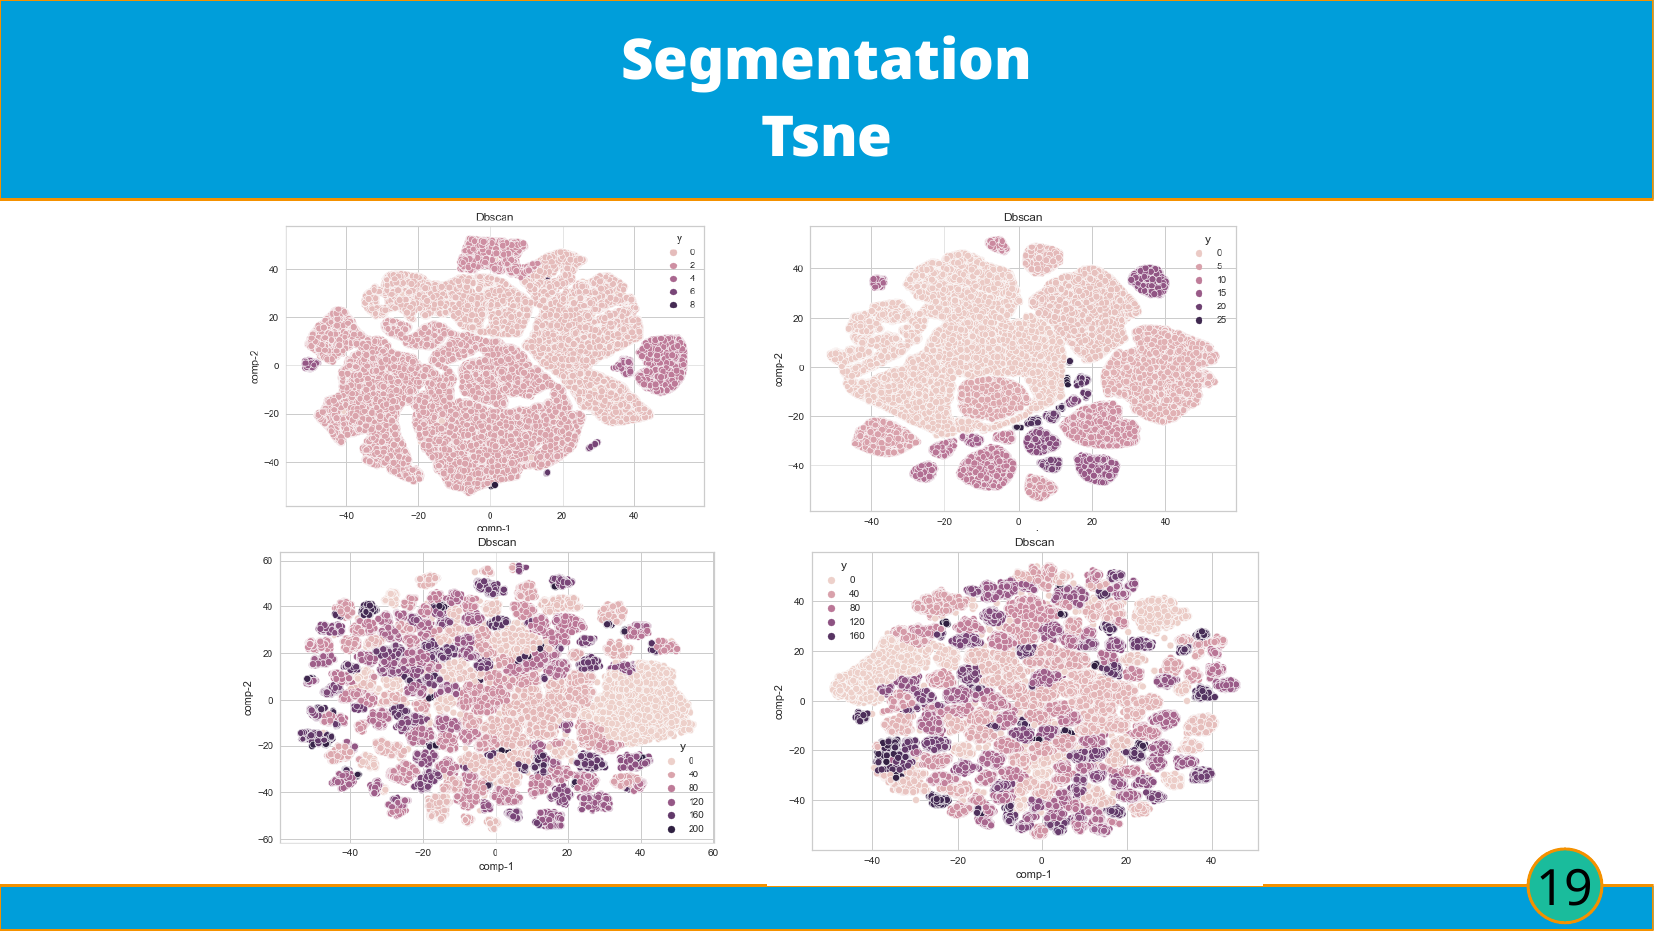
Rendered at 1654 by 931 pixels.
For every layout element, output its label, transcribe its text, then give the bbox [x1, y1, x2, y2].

title Segmentation Tsne [59, 37, 1595, 155]
picture [767, 206, 1263, 886]
picture [236, 206, 725, 878]
